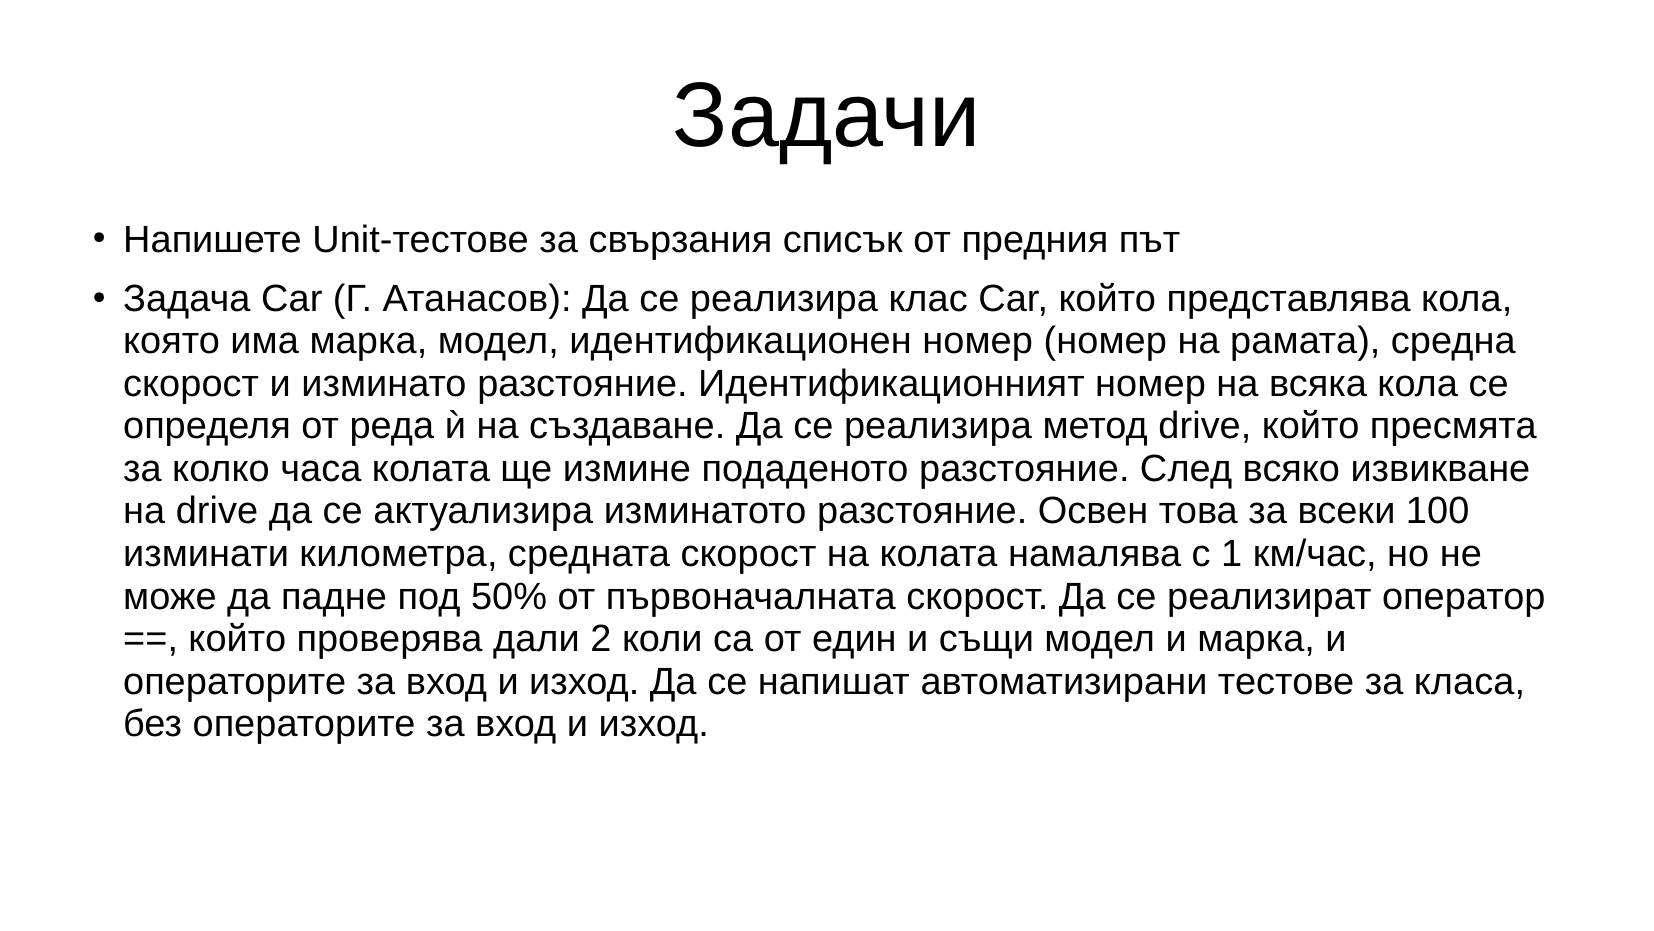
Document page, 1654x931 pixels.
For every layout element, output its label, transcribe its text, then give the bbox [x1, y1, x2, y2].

list Напишете Unit-тестове за свързания списък от предния път Задача Car (Г. Атанасов): Да се реализира клас Car, който представлява кола, която има марка, модел, идентификационен номер (номер на рамата), средна скорост и изминато разстояние. Идентификационният номер на всяка кола се определя от реда ѝ на създаване. Да се реализира метод drive, който пресмята за колко часа колата ще измине подаденото разстояние. След всяко извикване на drive да се актуализира изминатото разстояние. Освен това за всеки 100 изминати километра, средната скорост на колата намалява с 1 км/час, но не може да падне под 50% от първоначалната скорост. Да се реализират оператор ==, който проверява дали 2 коли са от един и същи модел и марка, и операторите за вход и изход. Да се напишат автоматизирани тестове за класа, без операторите за вход и изход. [82, 217, 1571, 758]
title Задачи [82, 37, 1571, 193]
